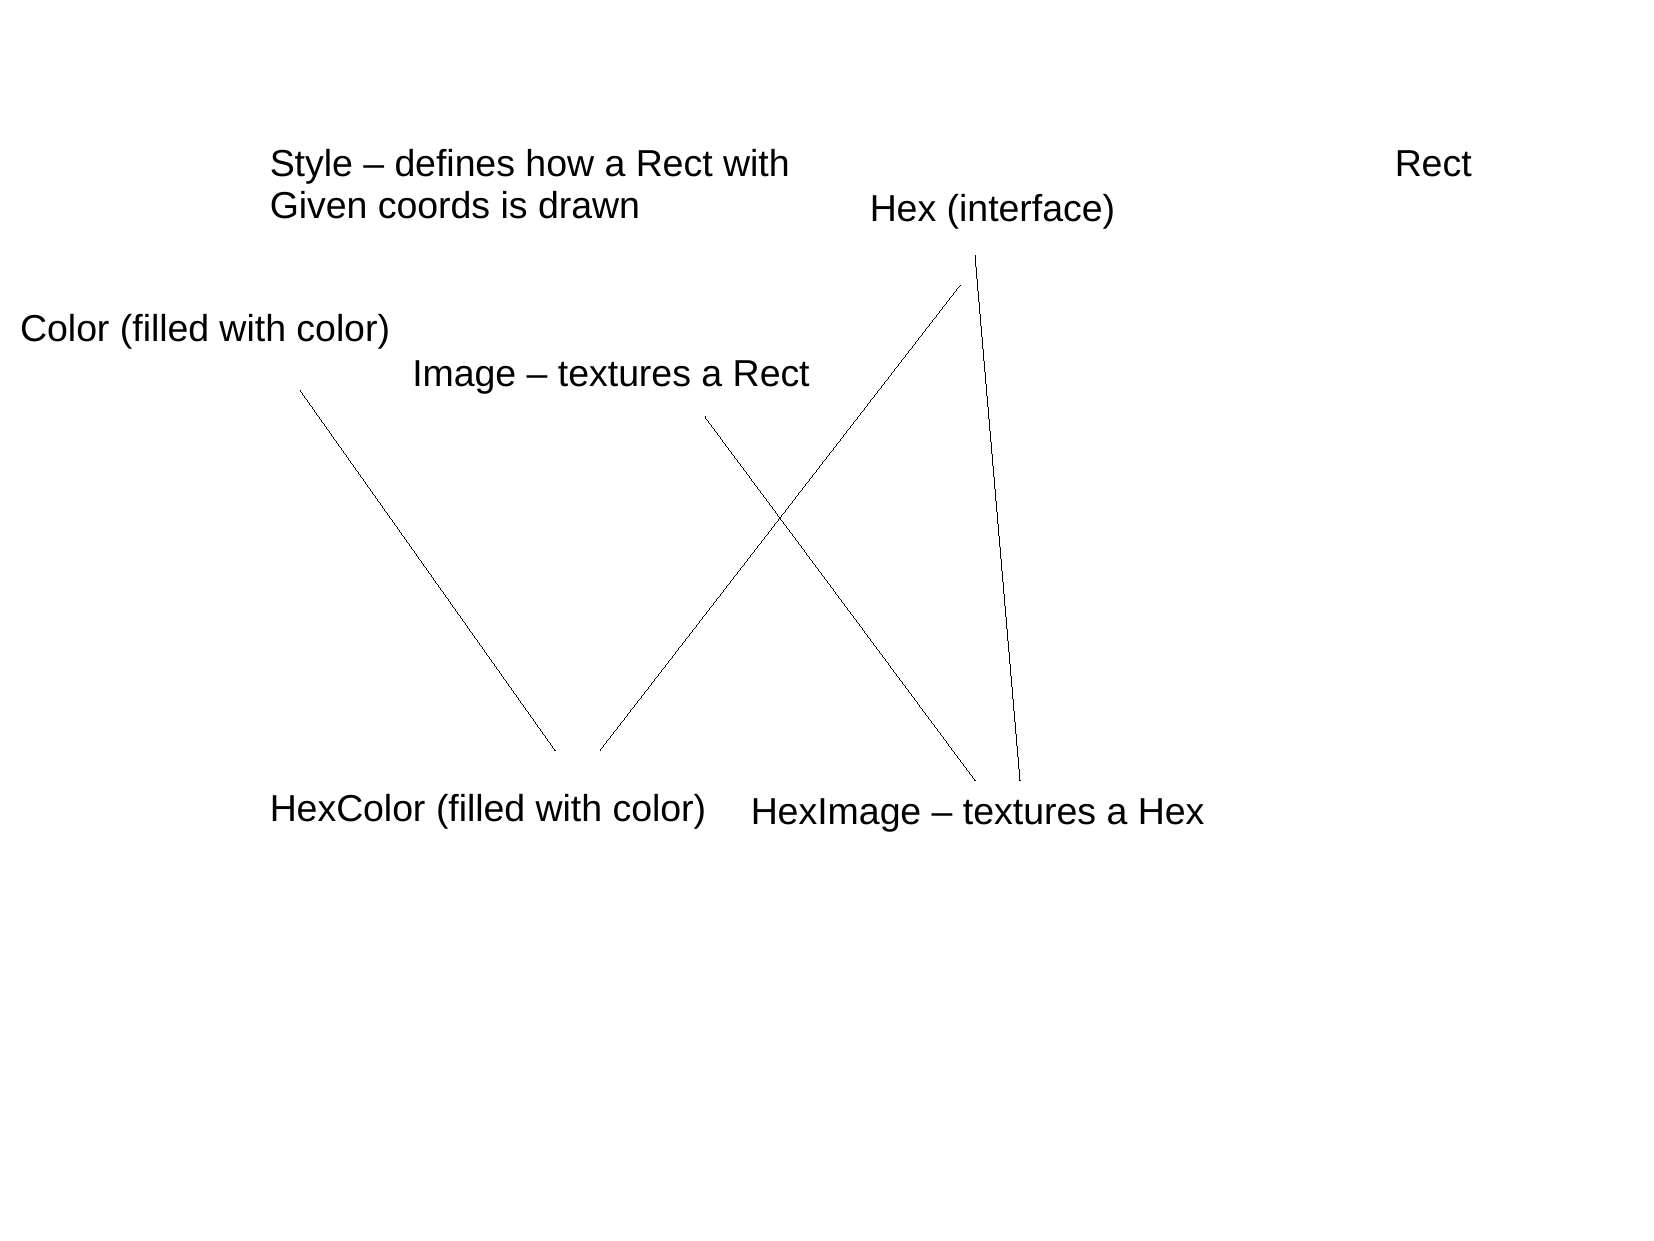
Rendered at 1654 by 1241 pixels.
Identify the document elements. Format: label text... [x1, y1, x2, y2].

text_box Image – textures a Rect [397, 345, 826, 417]
text_box Hex (interface) [855, 180, 1131, 237]
text_box HexColor (filled with color) [255, 780, 722, 837]
text_box Rect [1380, 135, 1487, 192]
text_box HexImage – textures a Hex [736, 783, 1220, 856]
text_box Style – defines how a Rect with Given coords is drawn [255, 135, 805, 234]
text_box Color (filled with color) [5, 300, 406, 357]
